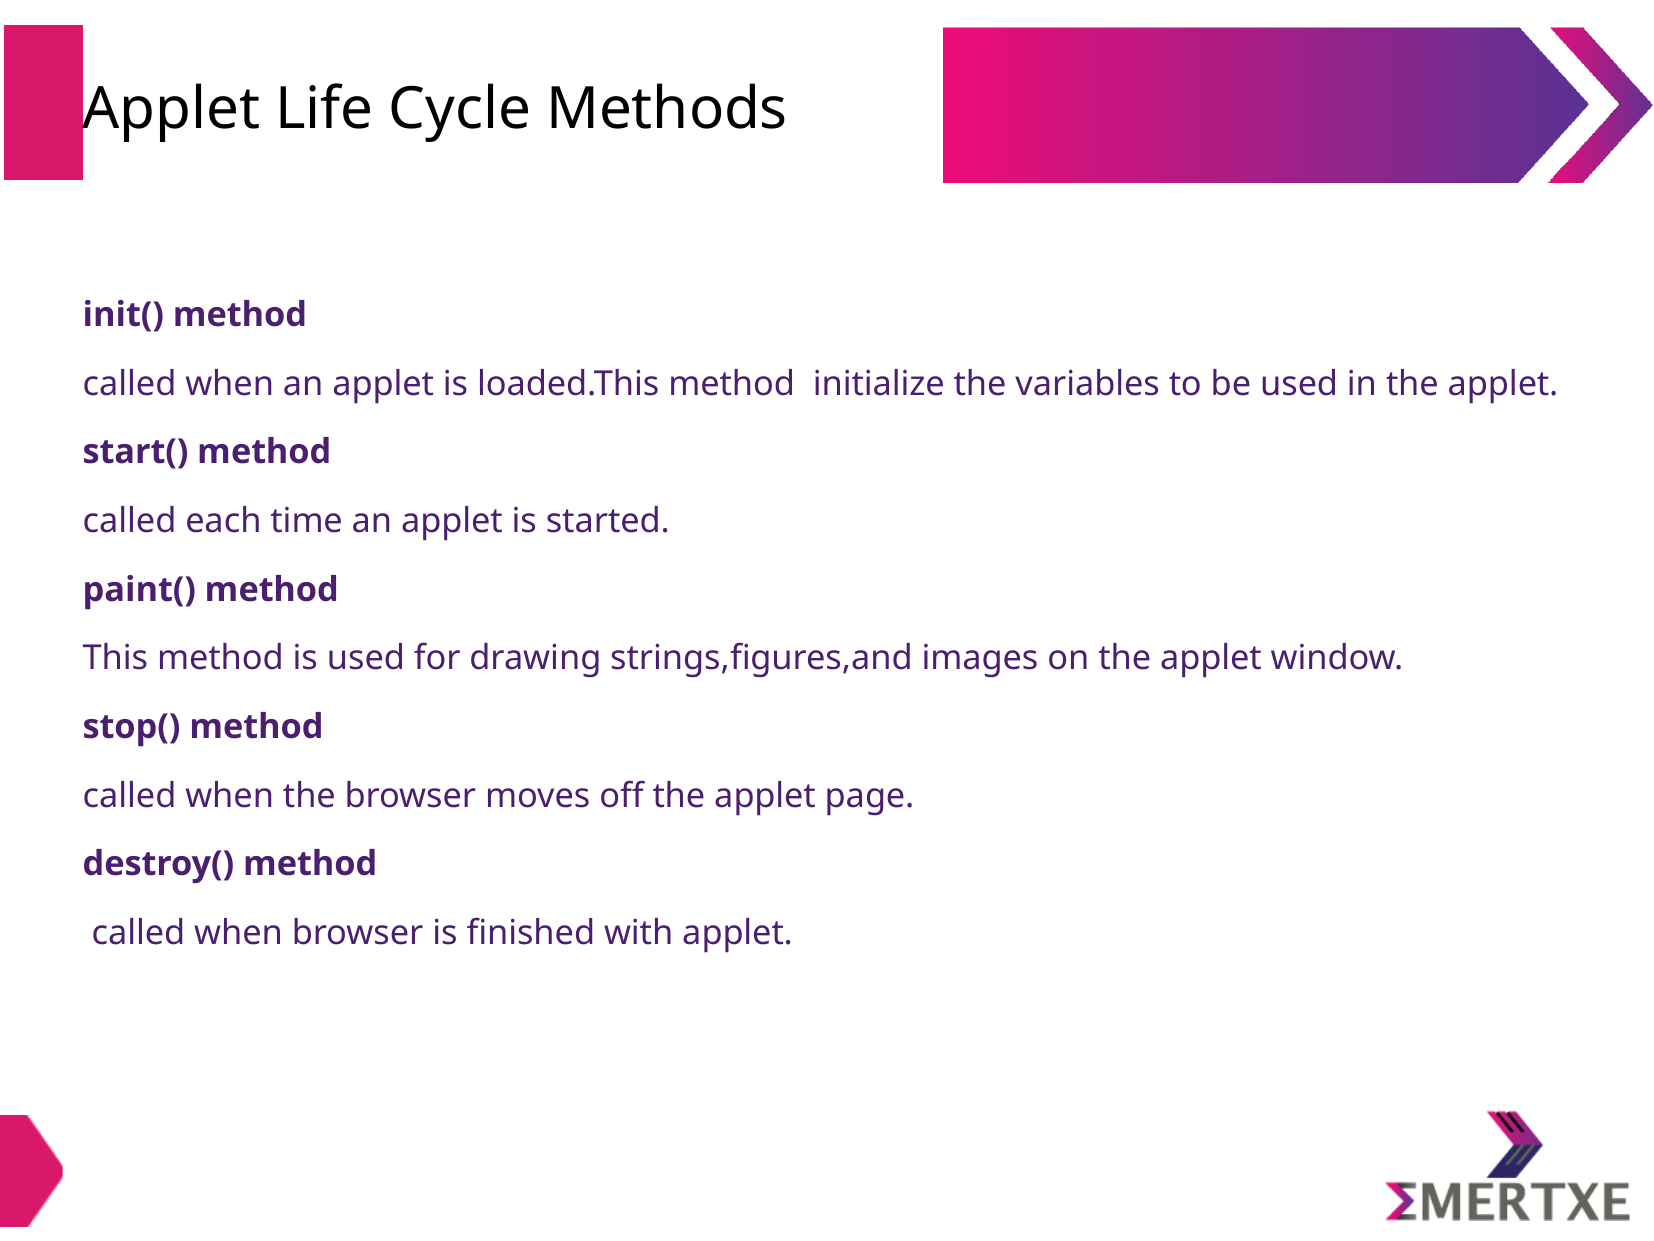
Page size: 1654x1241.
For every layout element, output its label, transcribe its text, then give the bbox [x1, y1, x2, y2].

title Applet Life Cycle Methods [82, 2, 1571, 210]
picture [1385, 1107, 1631, 1221]
picture [1571, 27, 1653, 183]
list init() method called when an applet is loaded.This method initialize the variables to be used in the applet. start() method called each time an applet is started. paint() method This method is used for drawing strings,figures,and images on the applet window. stop() method called when the browser moves off the applet page. destroy() method called when browser is finished with applet. [82, 290, 1571, 1010]
